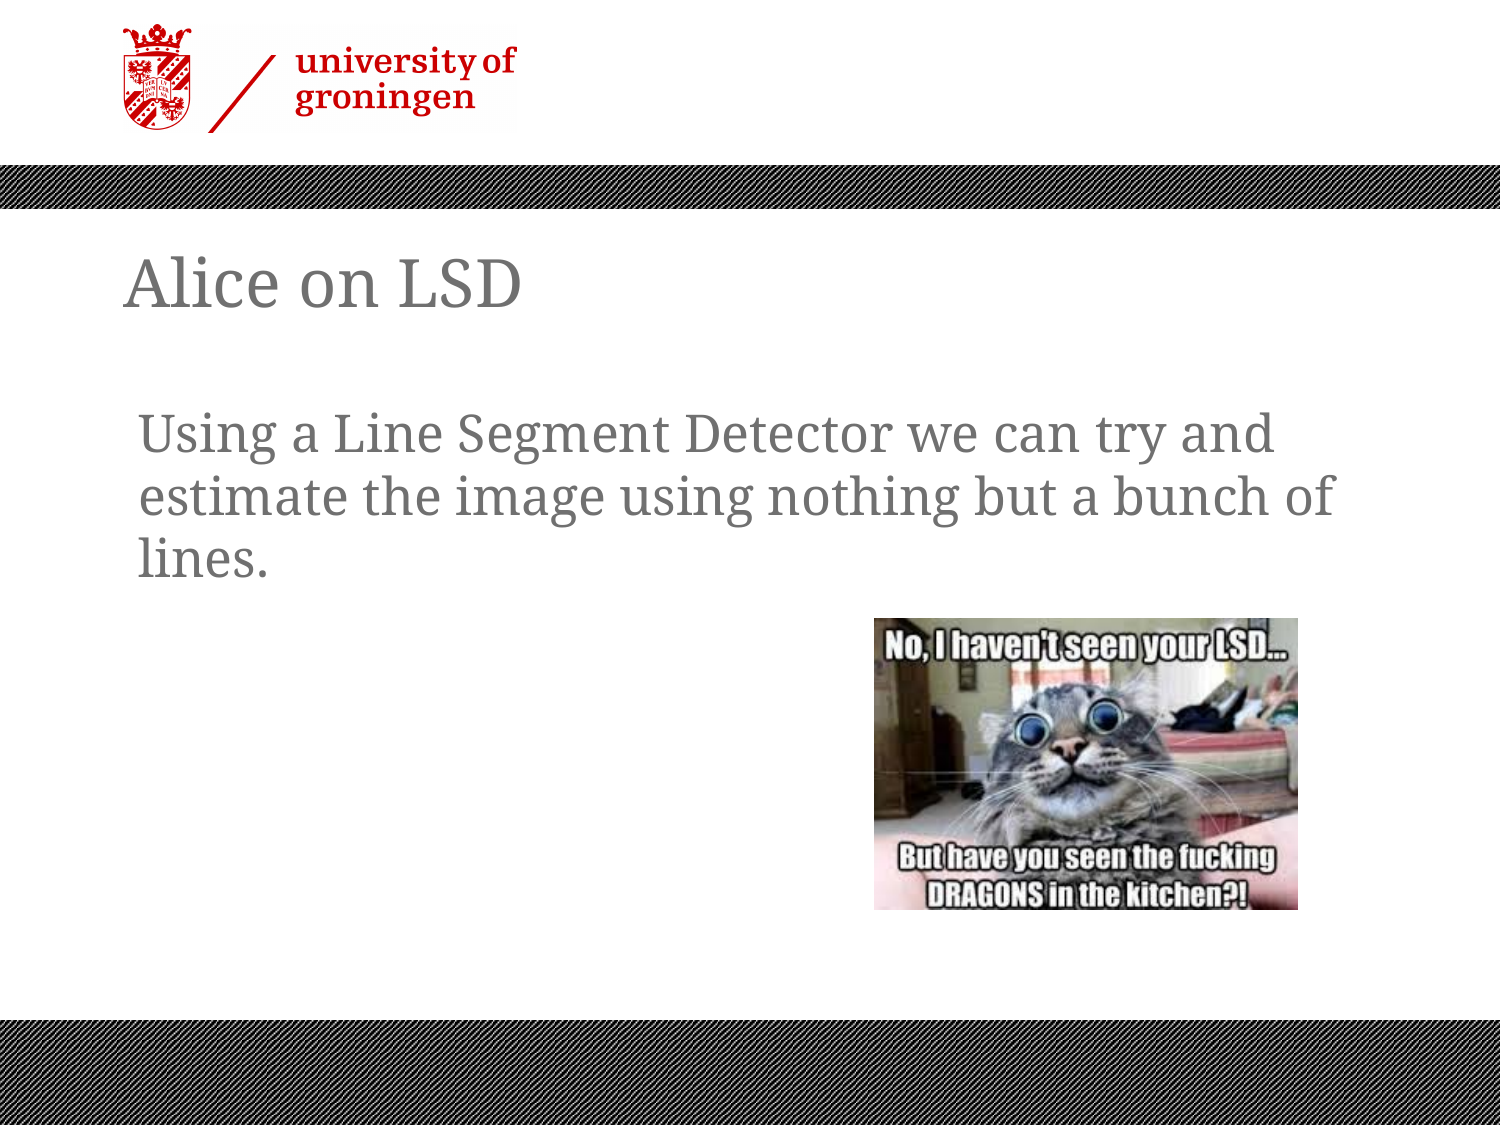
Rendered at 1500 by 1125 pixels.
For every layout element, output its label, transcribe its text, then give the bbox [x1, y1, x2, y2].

picture [0, 165, 1500, 209]
picture [874, 618, 1298, 910]
list [123, 783, 1426, 1082]
title Alice on LSD [123, 240, 1426, 330]
picture [123, 24, 517, 133]
picture [0, 1020, 1500, 1125]
text_box Using a Line Segment Detector we can try and estimate the image using nothing but a bunch of lines. [123, 330, 1426, 783]
